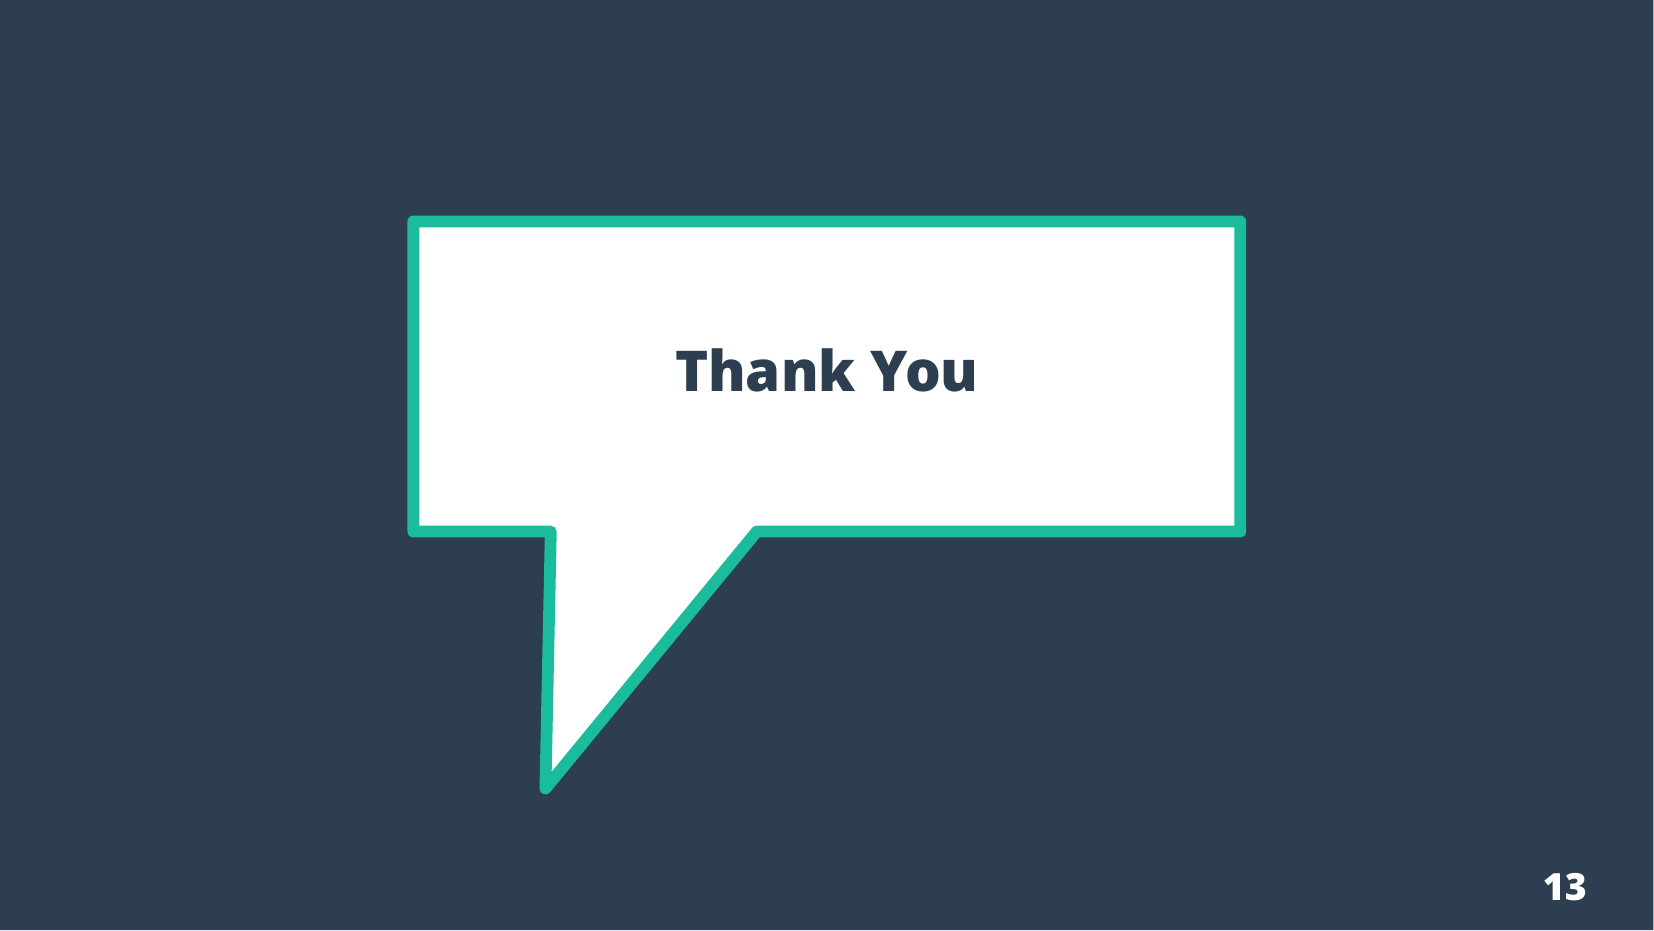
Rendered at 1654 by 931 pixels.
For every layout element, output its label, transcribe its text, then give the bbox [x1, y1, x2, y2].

title Thank You [442, 236, 1211, 502]
